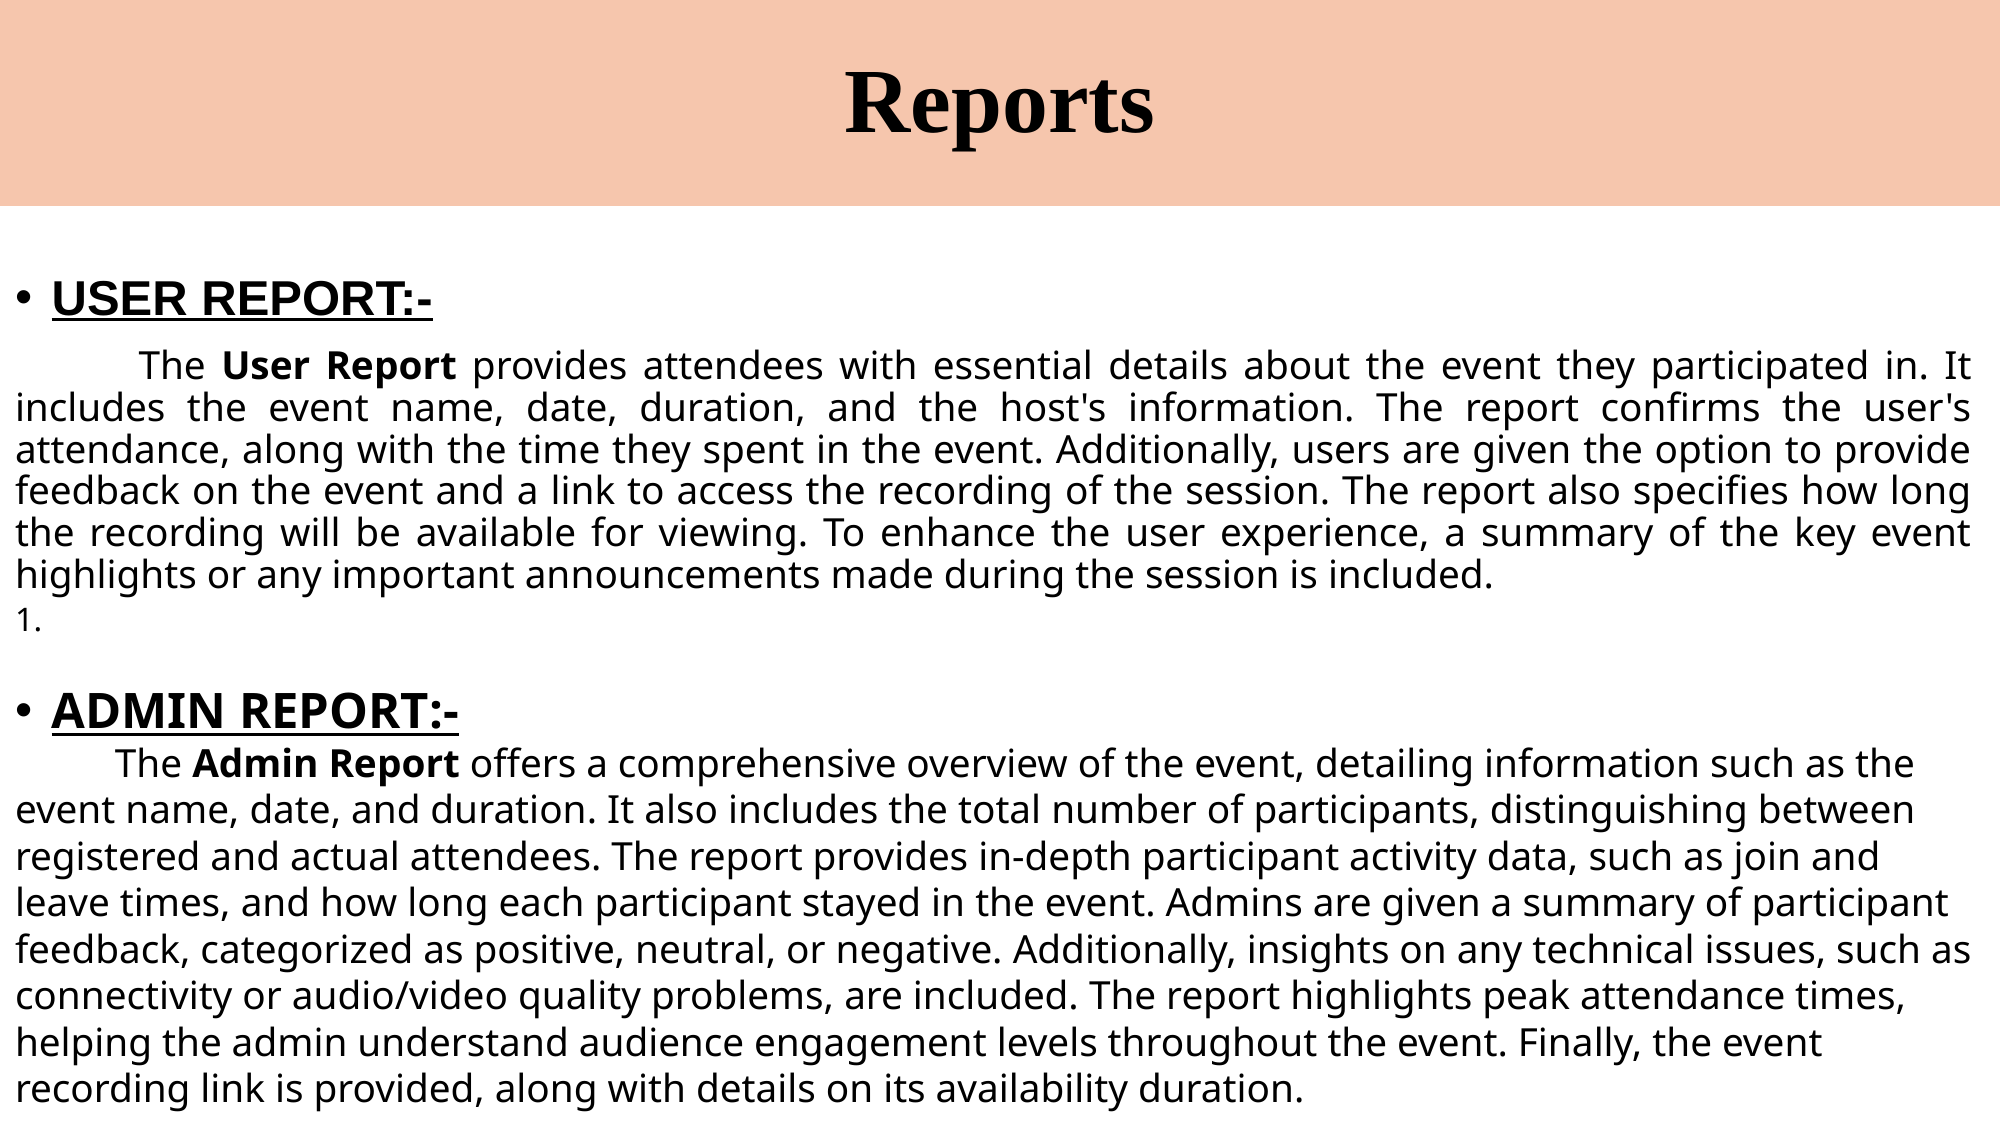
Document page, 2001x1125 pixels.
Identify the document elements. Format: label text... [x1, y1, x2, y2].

title Reports [0, 0, 2000, 205]
list USER REPORT:- The User Report provides attendees with essential details about the event they participated in. It includes the event name, date, duration, and the host's information. The report confirms the user's attendance, along with the time they spent in the event. Additionally, users are given the option to provide feedback on the event and a link to access the recording of the session. The report also specifies how long the recording will be available for viewing. To enhance the user experience, a summary of the key event highlights or any important announcements made during the session is included. ADMIN REPORT:- The Admin Report offers a comprehensive overview of the event, detailing information such as the event name, date, and duration. It also includes the total number of participants, distinguishing between registered and actual attendees. The report provides in-depth participant activity data, such as join and leave times, and how long each participant stayed in the event. Admins are given a summary of participant feedback, categorized as positive, neutral, or negative. Additionally, insights on any technical issues, such as connectivity or audio/video quality problems, are included. The report highlights peak attendance times, helping the admin understand audience engagement levels throughout the event. Finally, the event recording link is provided, along with details on its availability duration. [0, 205, 2000, 1125]
